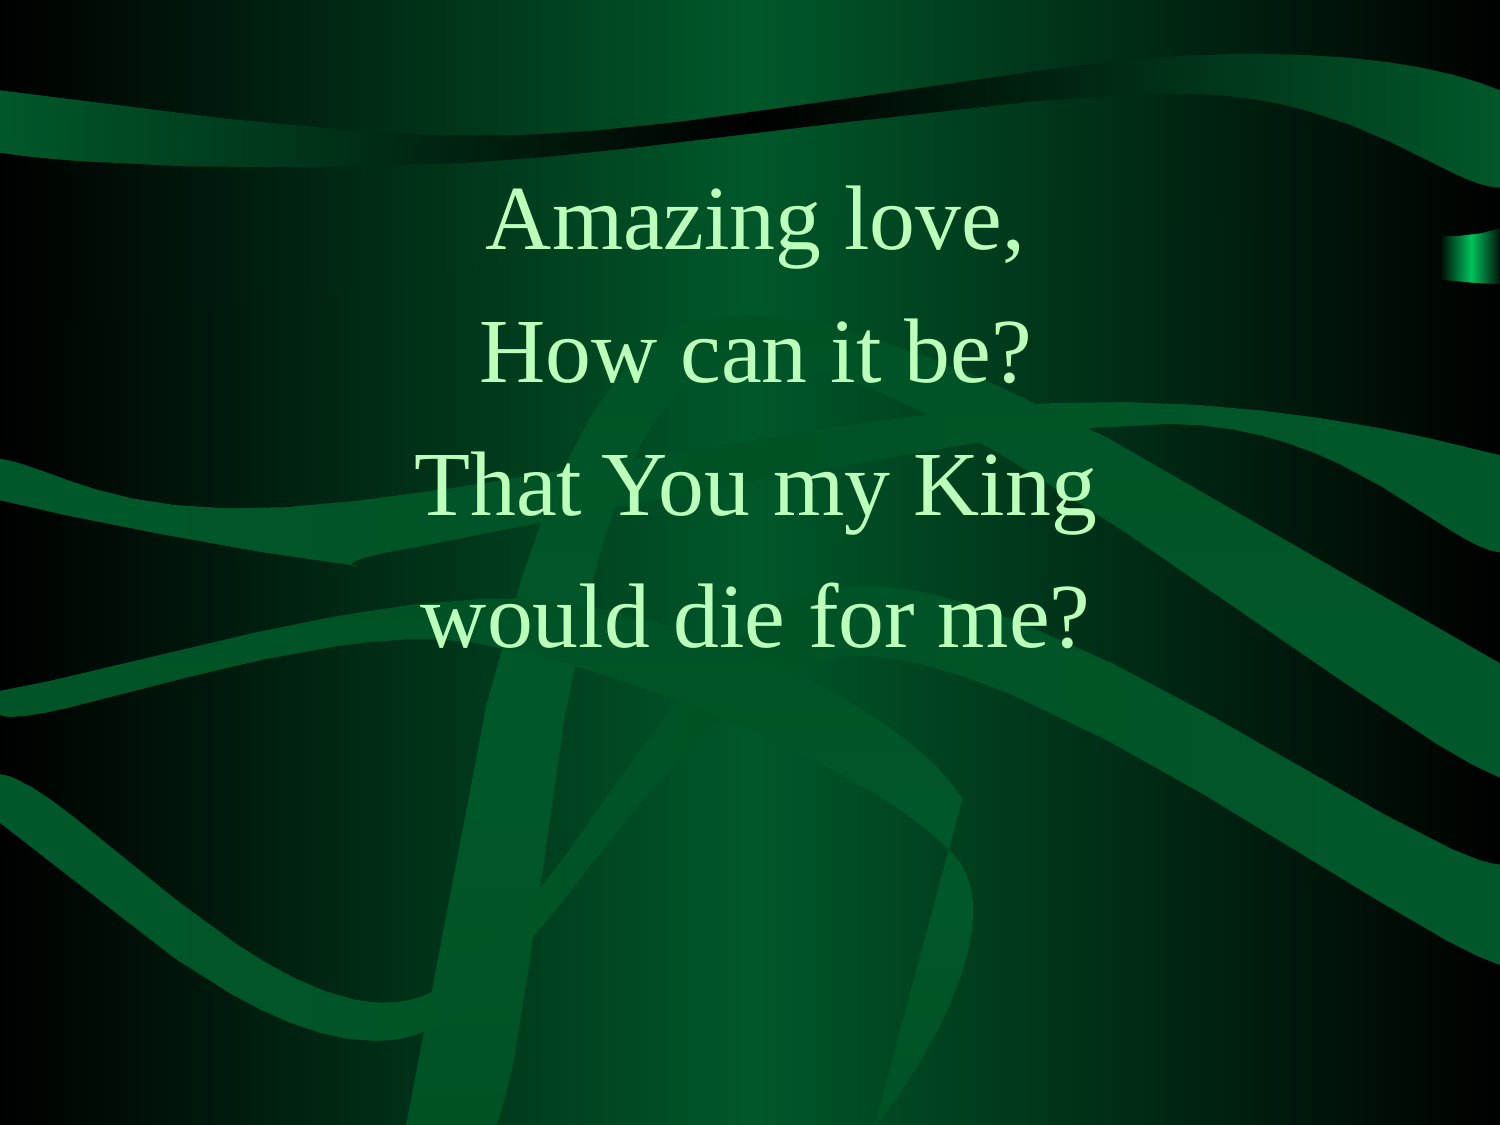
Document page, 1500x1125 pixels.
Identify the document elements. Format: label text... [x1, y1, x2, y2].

subtitle Amazing love, How can it be? That You my King would die for me? [137, 149, 1375, 925]
